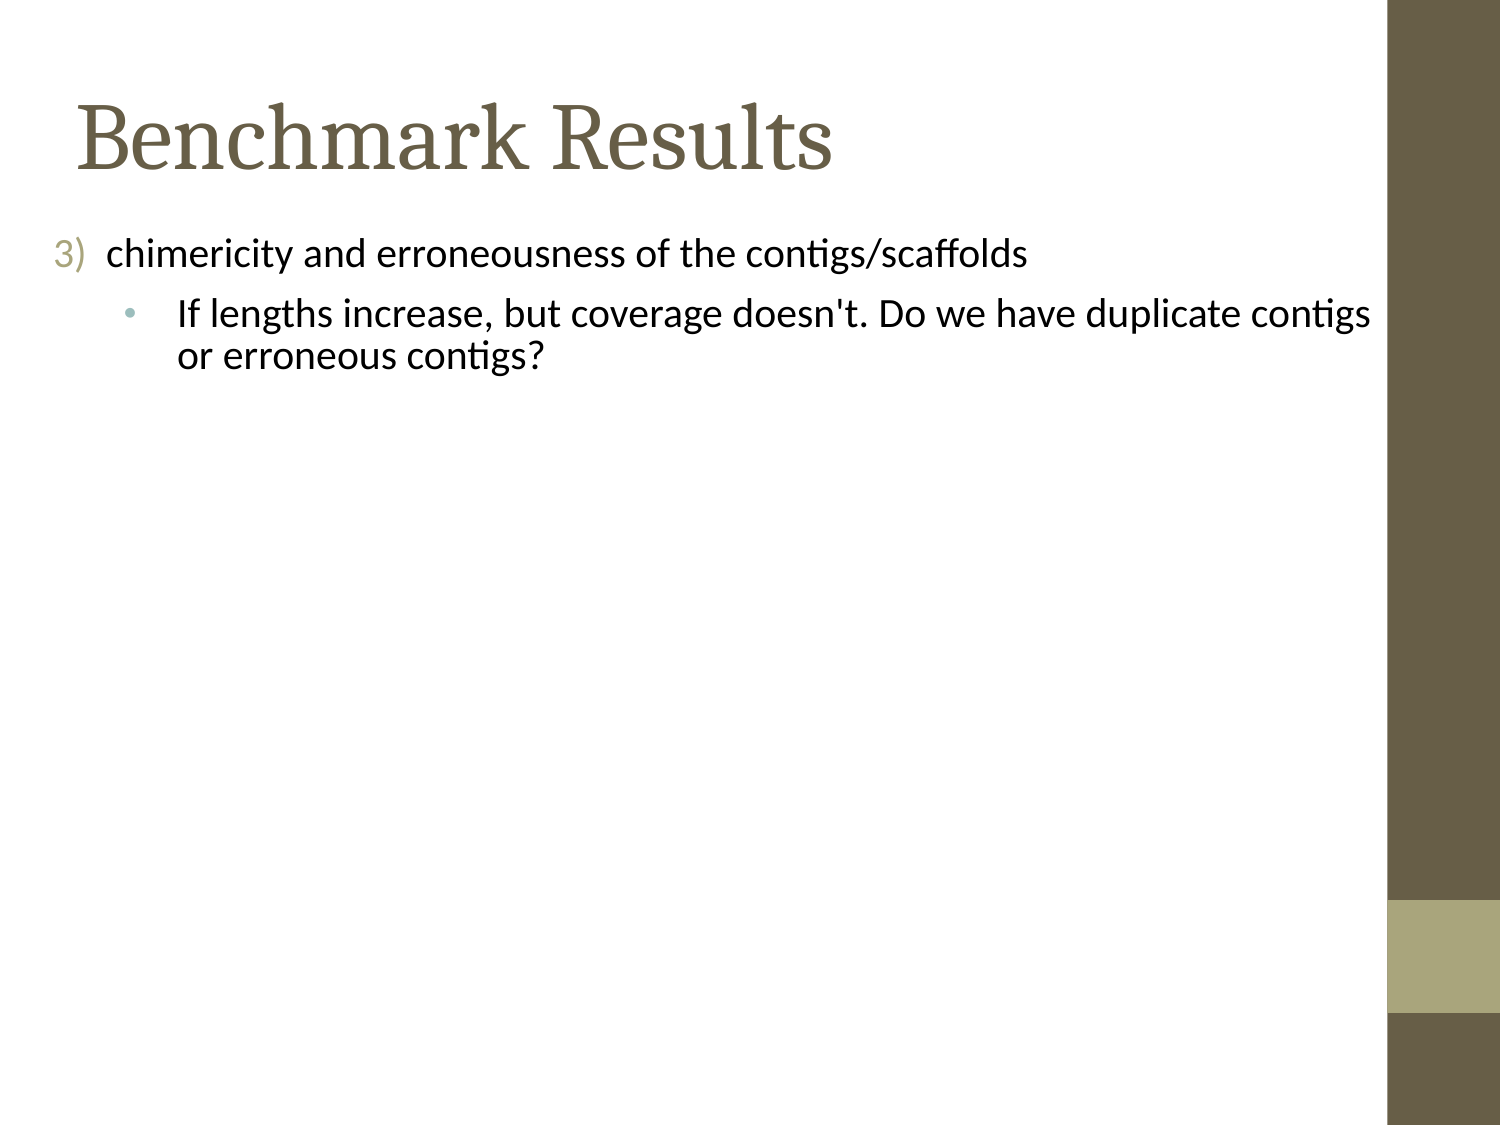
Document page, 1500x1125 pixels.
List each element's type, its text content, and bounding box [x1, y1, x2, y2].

list chimericity and erroneousness of the contigs/scaﬀolds If lengths increase, but coverage doesn't. Do we have duplicate contigs or erroneous contigs? [35, 236, 1382, 1063]
title Benchmark Results [75, 82, 1326, 195]
